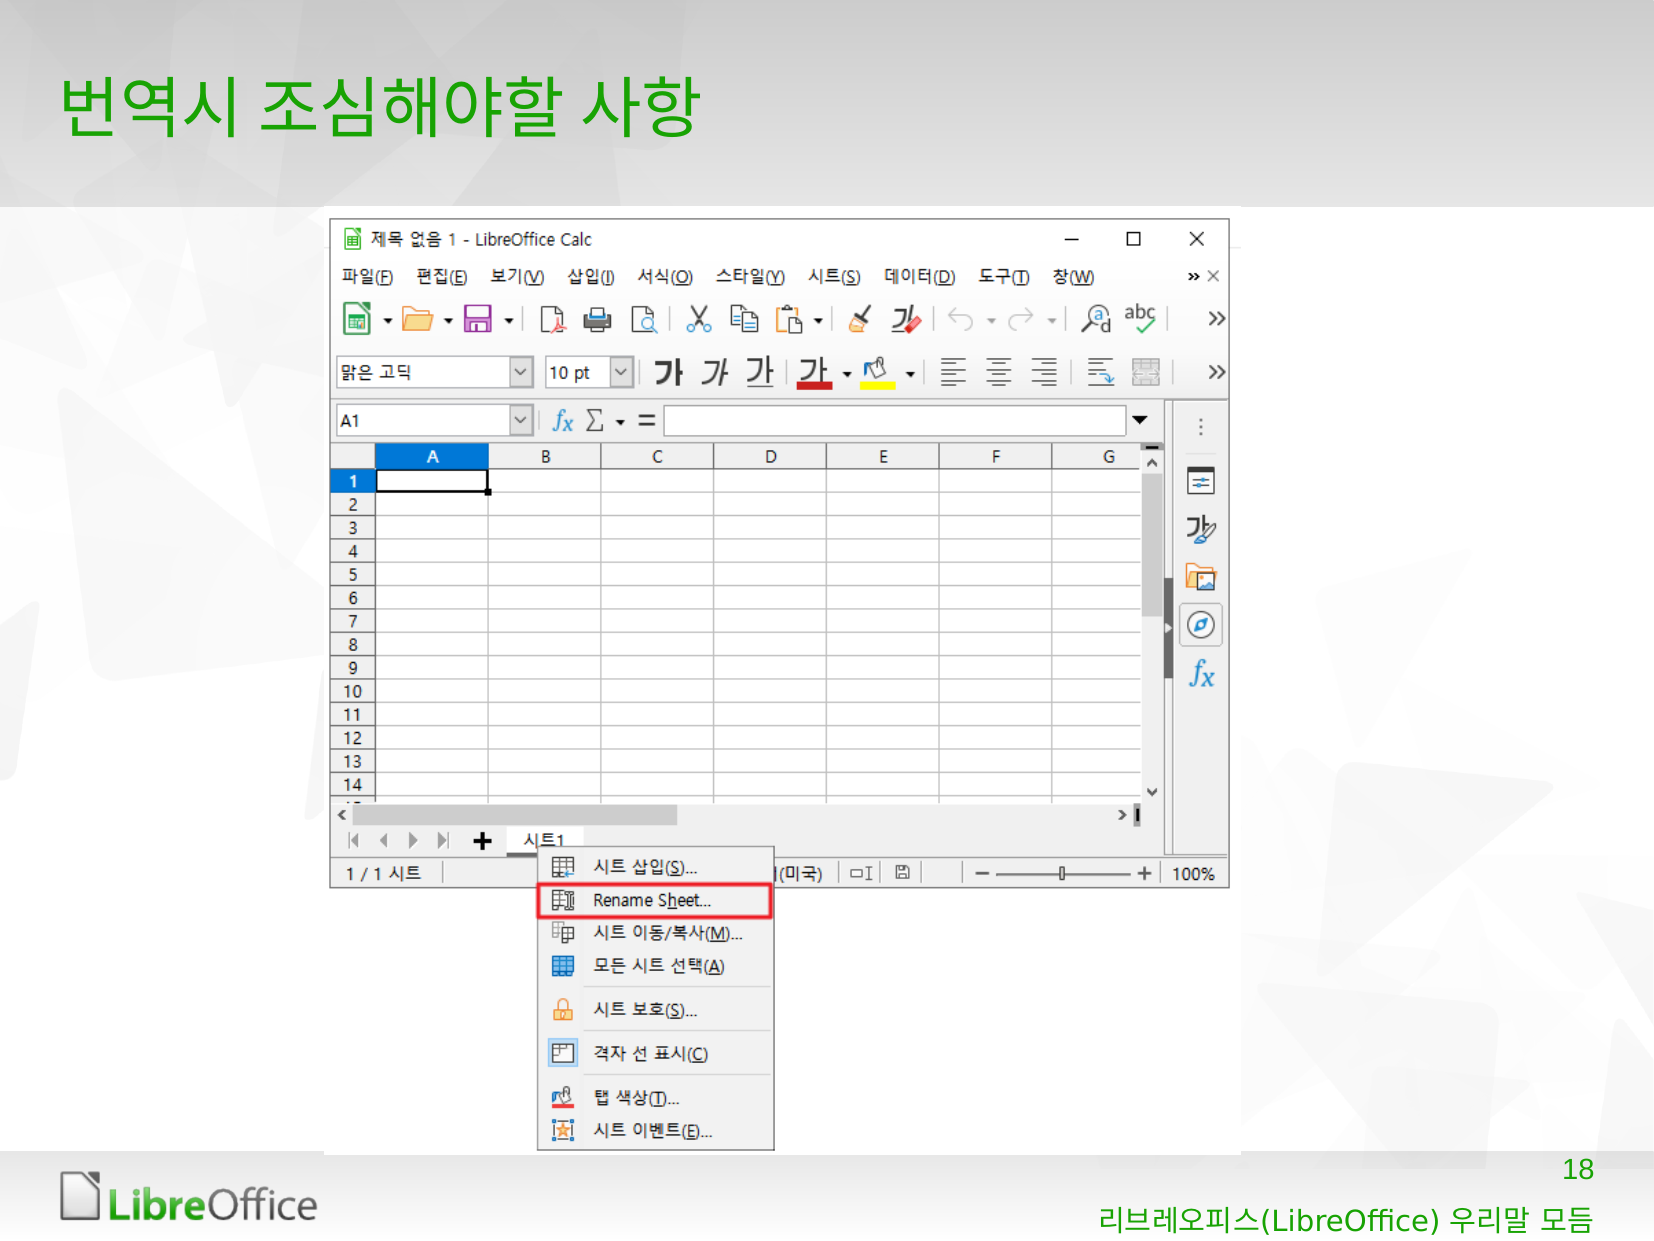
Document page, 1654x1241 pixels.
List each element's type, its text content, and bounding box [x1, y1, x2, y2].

picture [1582, 1161, 1590, 1167]
title 번역시 조심해야할 사항 [59, 29, 1595, 178]
picture [0, 0, 1654, 1240]
